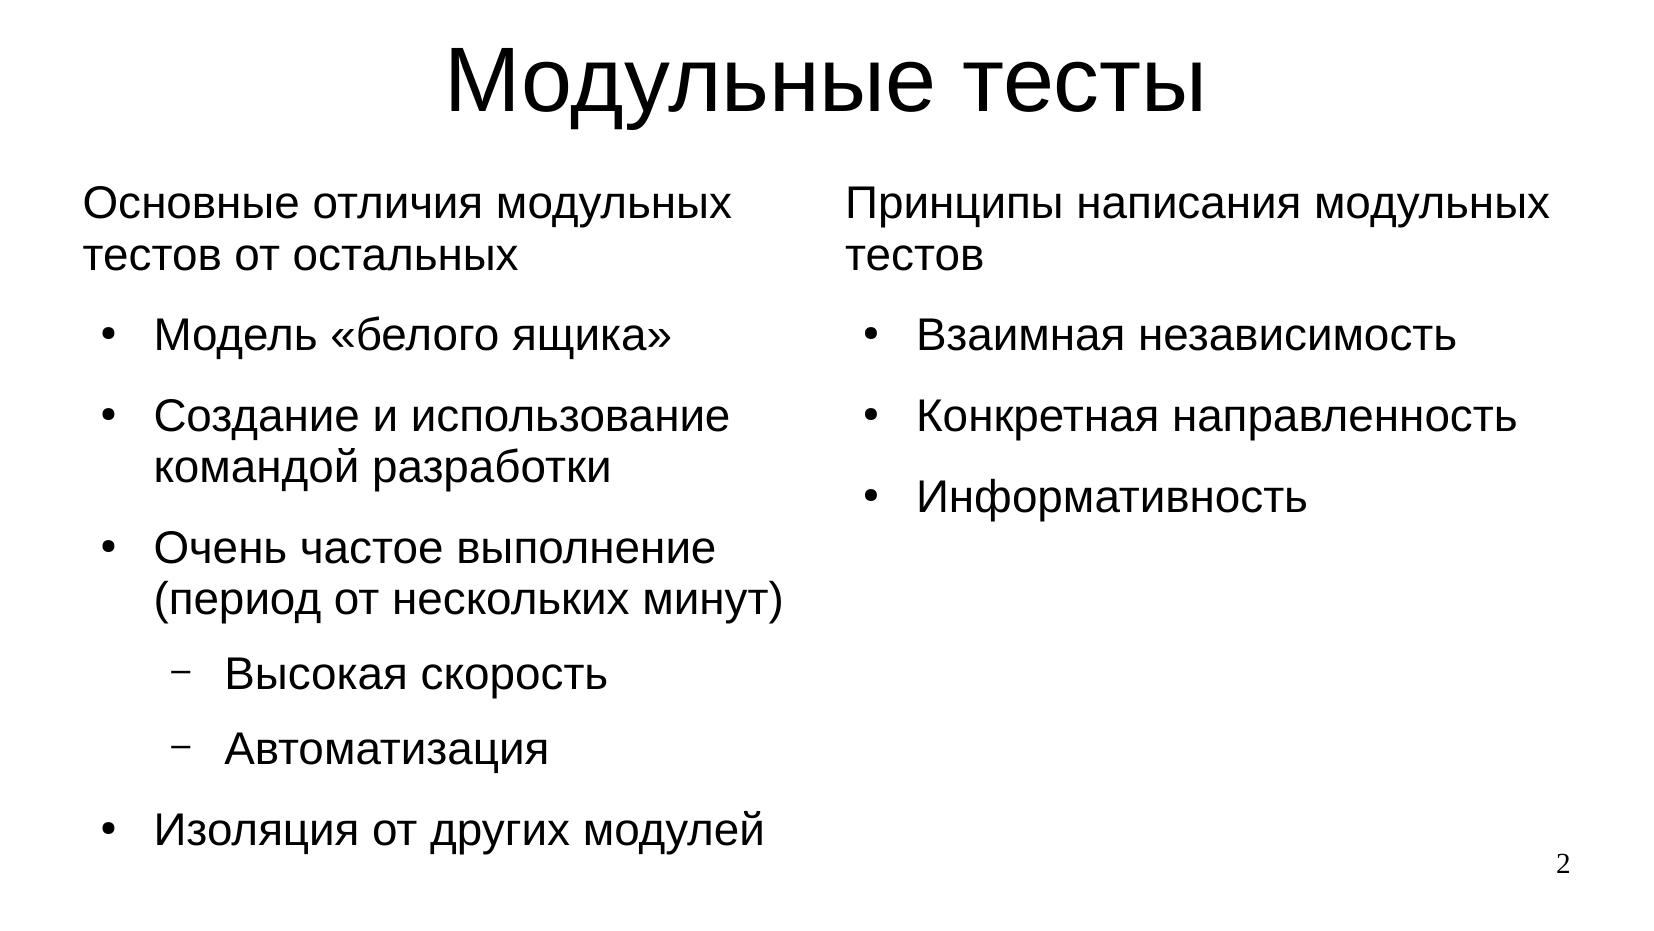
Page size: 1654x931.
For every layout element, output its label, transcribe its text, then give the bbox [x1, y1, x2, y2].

title Модульные тесты [82, 1, 1571, 157]
list Принципы написания модульных тестов Взаимная независимость Конкретная направленность Информативность [845, 177, 1572, 886]
list Основные отличия модульных тестов от остальных Модель «белого ящика» Создание и использование командой разработки Очень частое выполнение (период от нескольких минут) Высокая скорость Автоматизация Изоляция от других модулей [82, 177, 809, 886]
